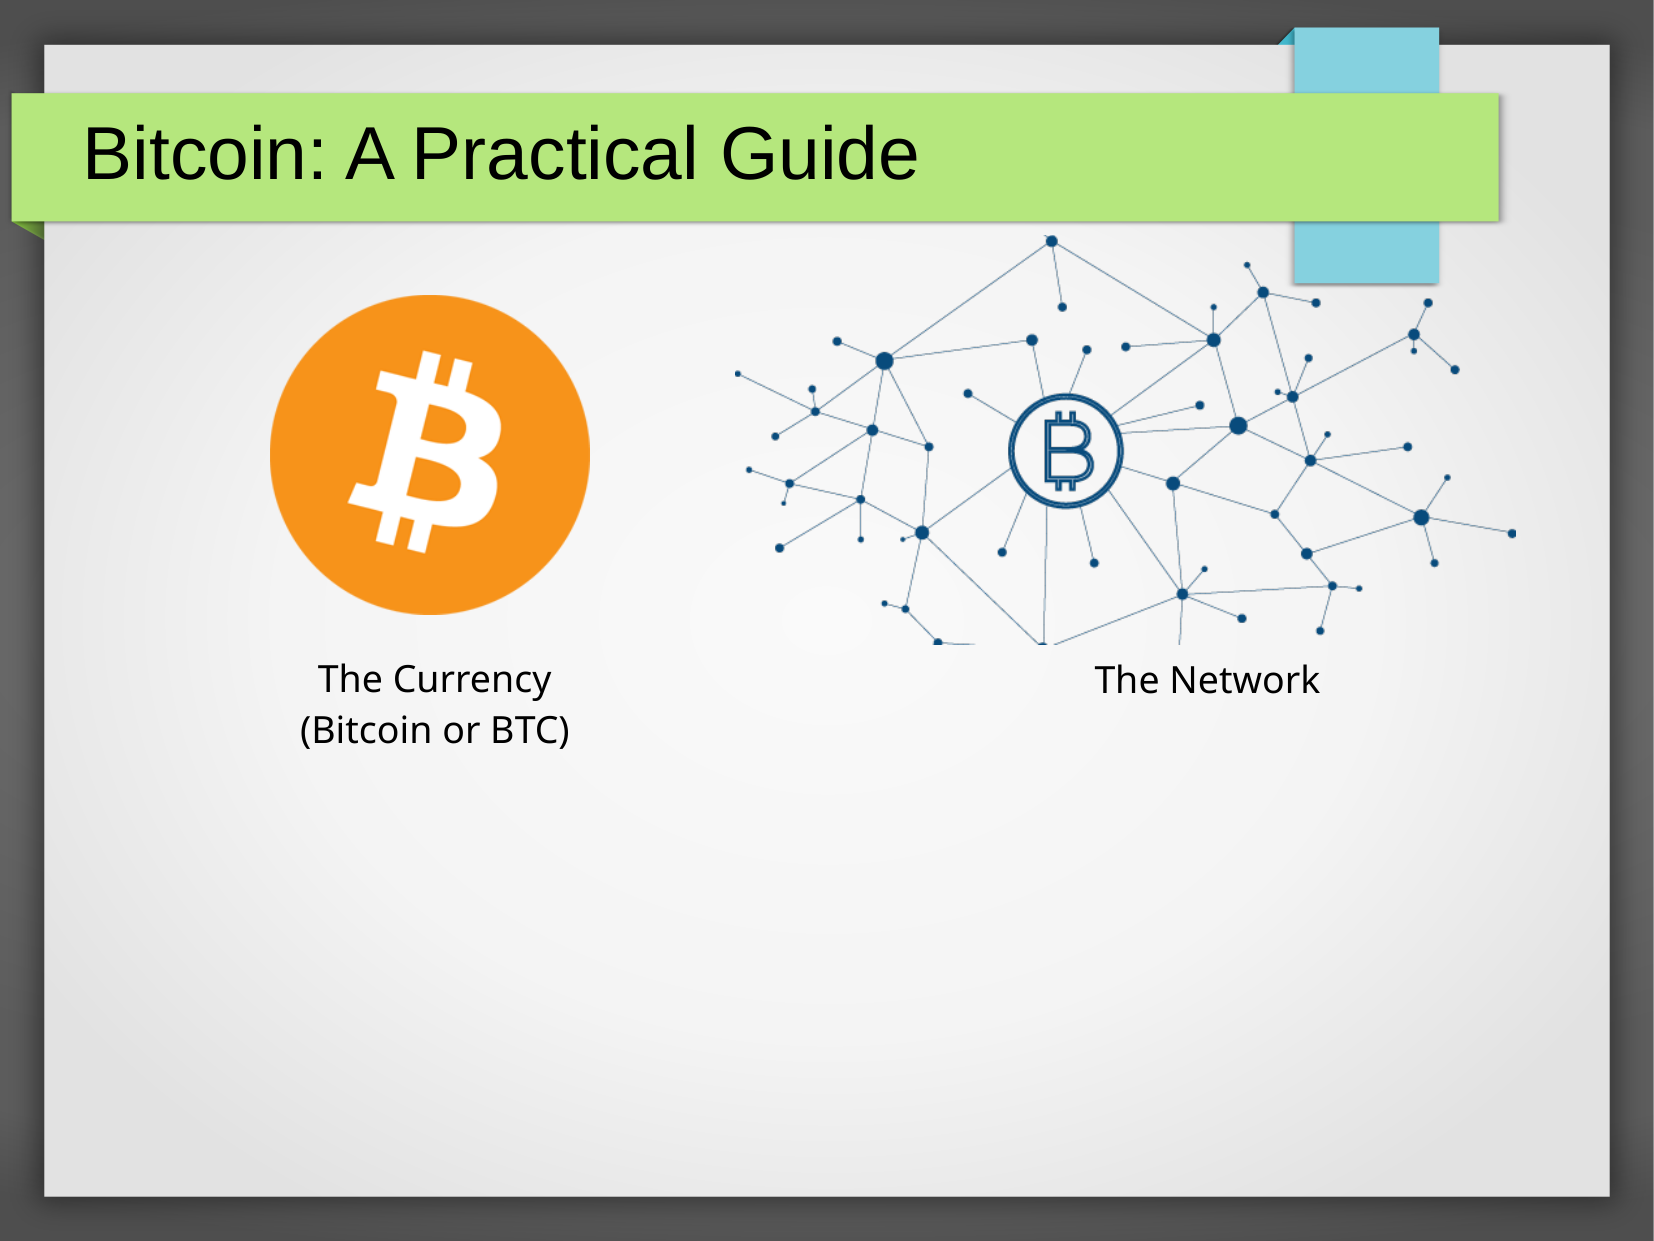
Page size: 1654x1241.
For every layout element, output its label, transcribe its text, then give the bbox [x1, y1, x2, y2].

title Bitcoin: A Practical Guide [82, 94, 1264, 213]
picture [0, 0, 1654, 1241]
text_box The Network [960, 646, 1456, 706]
text_box The Currency (Bitcoin or BTC) [90, 645, 781, 747]
